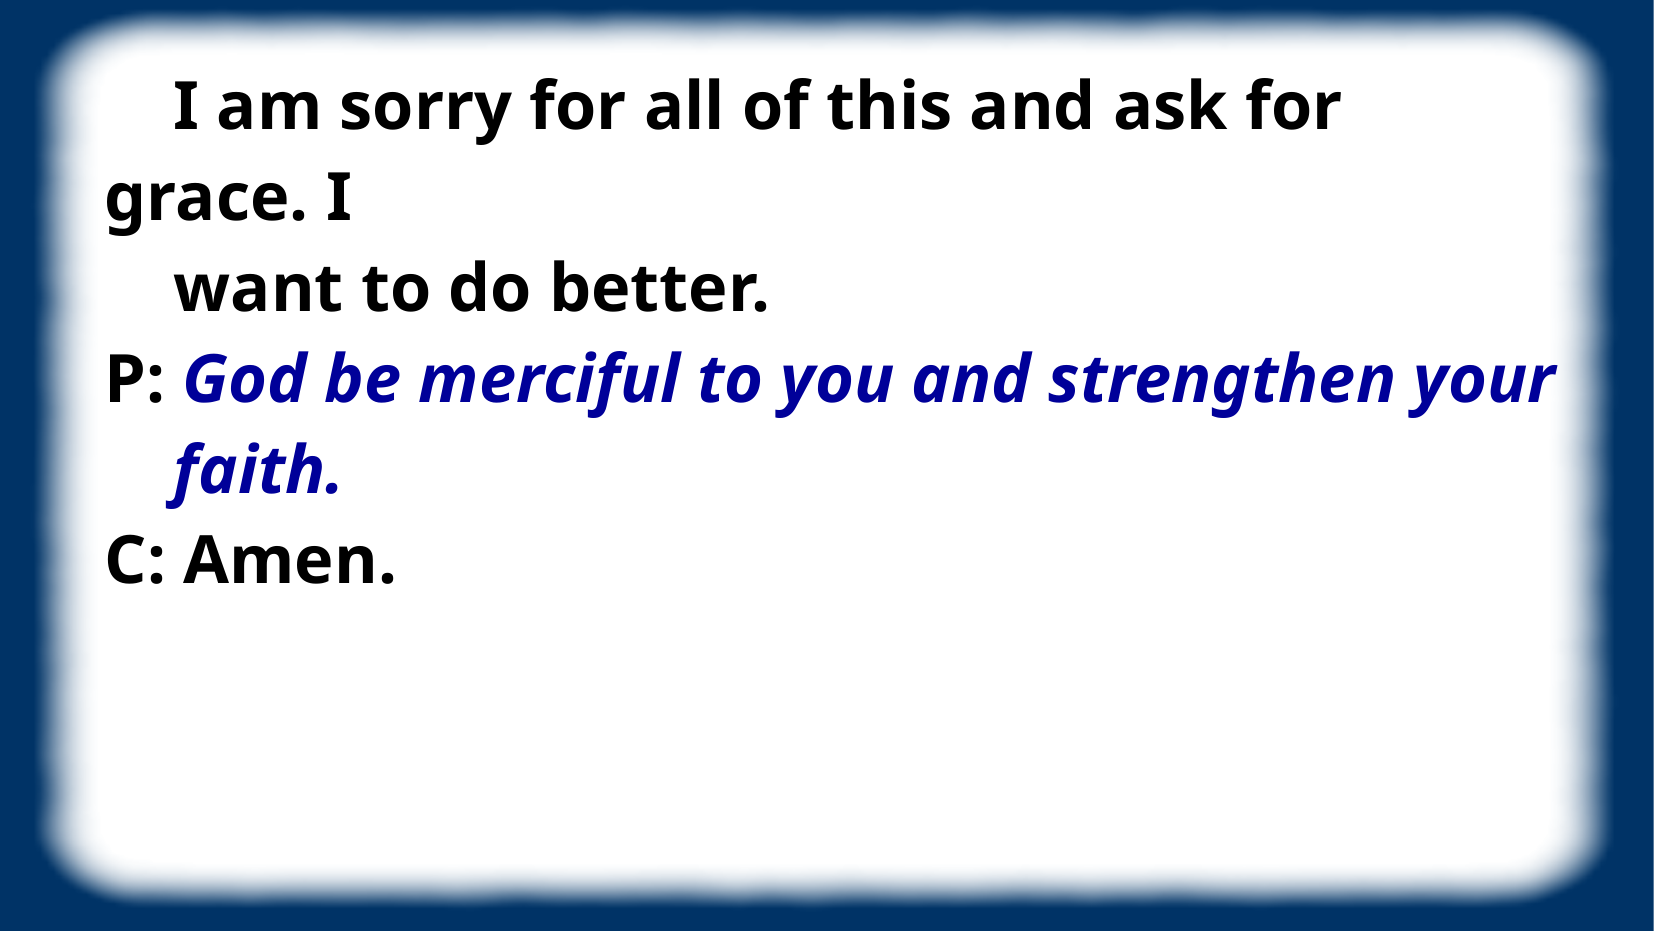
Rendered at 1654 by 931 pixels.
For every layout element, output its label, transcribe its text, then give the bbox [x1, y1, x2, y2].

picture [0, 0, 1654, 931]
text_box I am sorry for all of this and ask for grace. I want to do better. P: God be merciful to you and strengthen your faith. C: Amen. [90, 51, 1576, 511]
